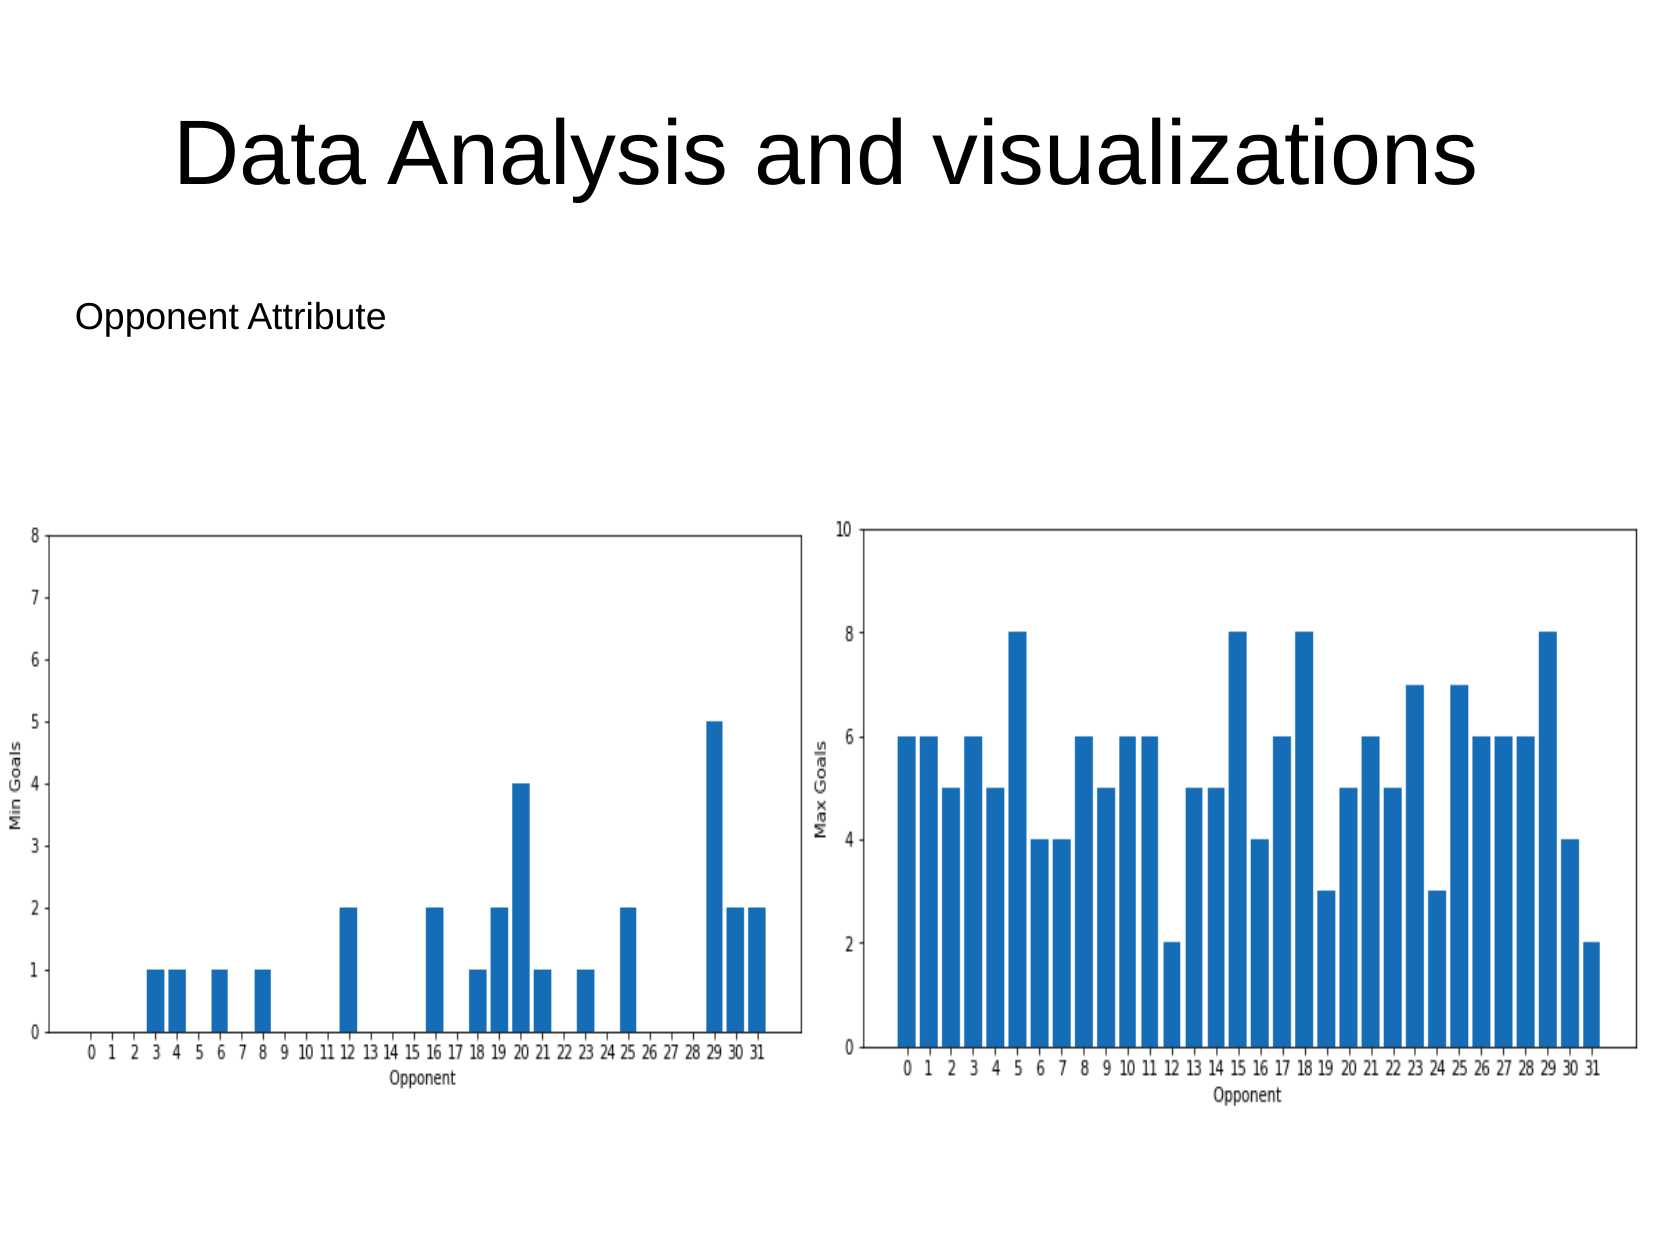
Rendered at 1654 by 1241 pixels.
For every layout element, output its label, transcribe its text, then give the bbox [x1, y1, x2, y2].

text_box Opponent Attribute [60, 288, 556, 346]
title Data Analysis and visualizations [82, 49, 1571, 257]
picture [0, 516, 1654, 1111]
